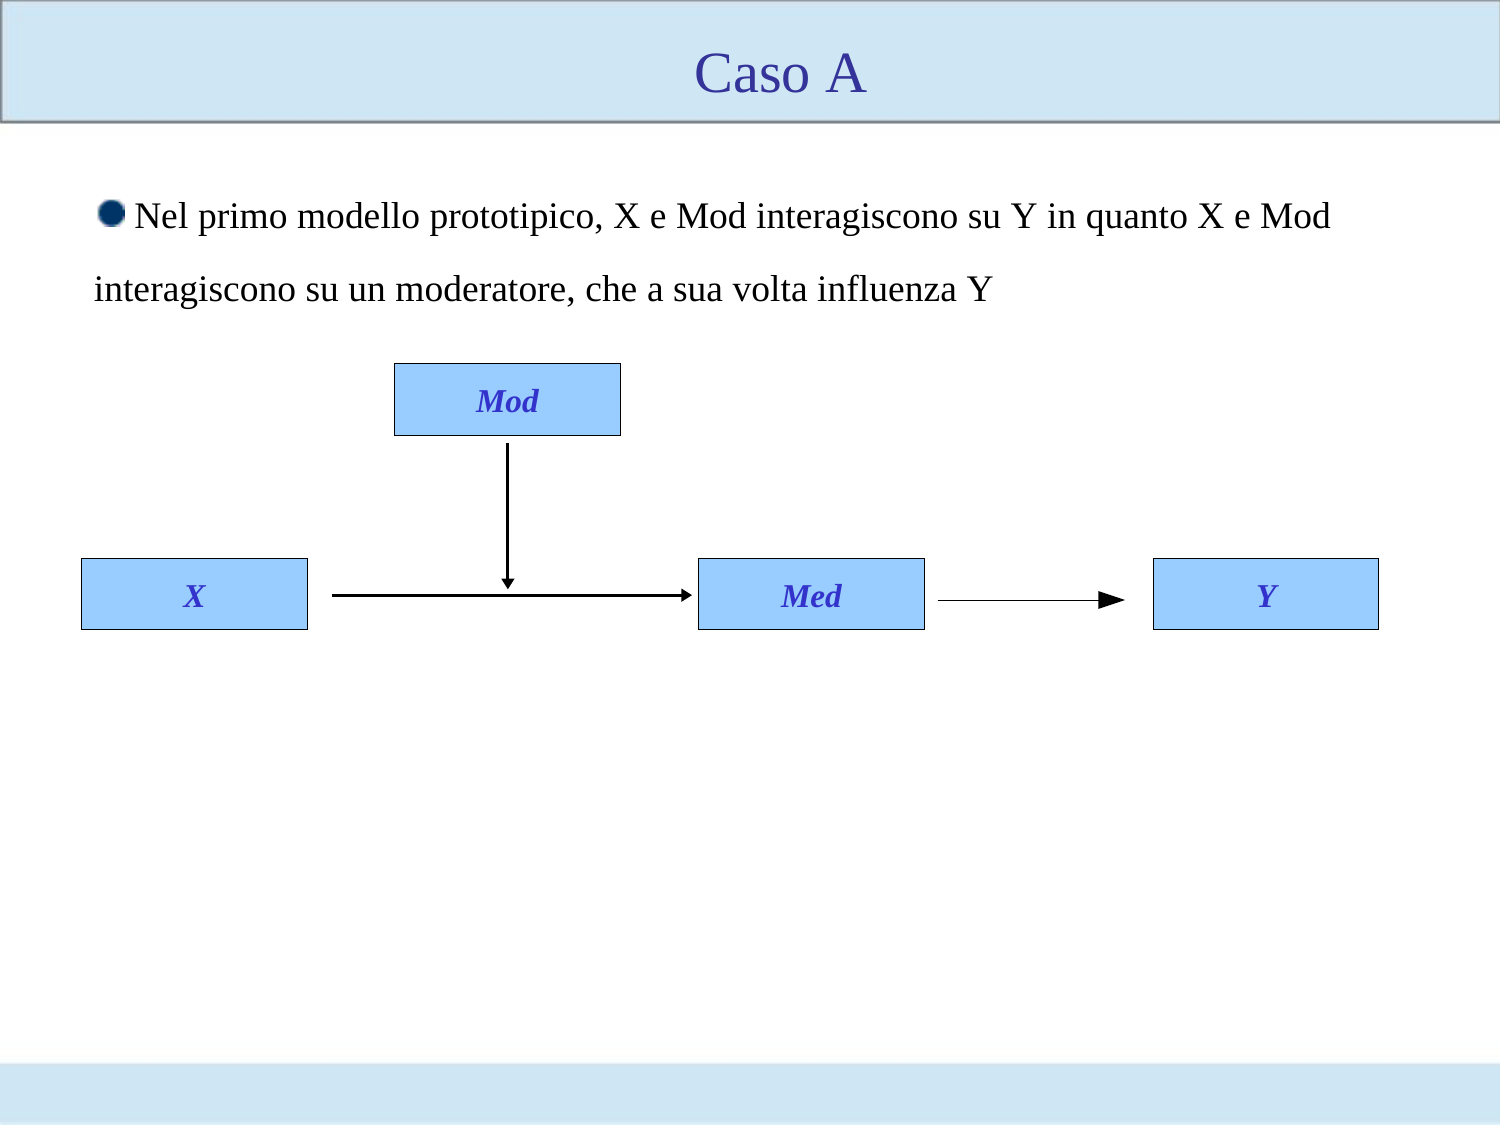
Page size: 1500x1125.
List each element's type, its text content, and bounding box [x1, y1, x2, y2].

text_box Y [1153, 558, 1379, 630]
title Caso A [249, 21, 1313, 117]
text_box Nel primo modello prototipico, X e Mod interagiscono su Y in quanto X e Mod interagiscono su un moderatore, che a sua volta influenza Y [79, 148, 1500, 317]
text_box Med [698, 558, 925, 630]
text_box X [81, 558, 308, 630]
picture [94, 196, 125, 227]
text_box Mod [394, 363, 621, 436]
picture [0, 0, 1500, 1125]
